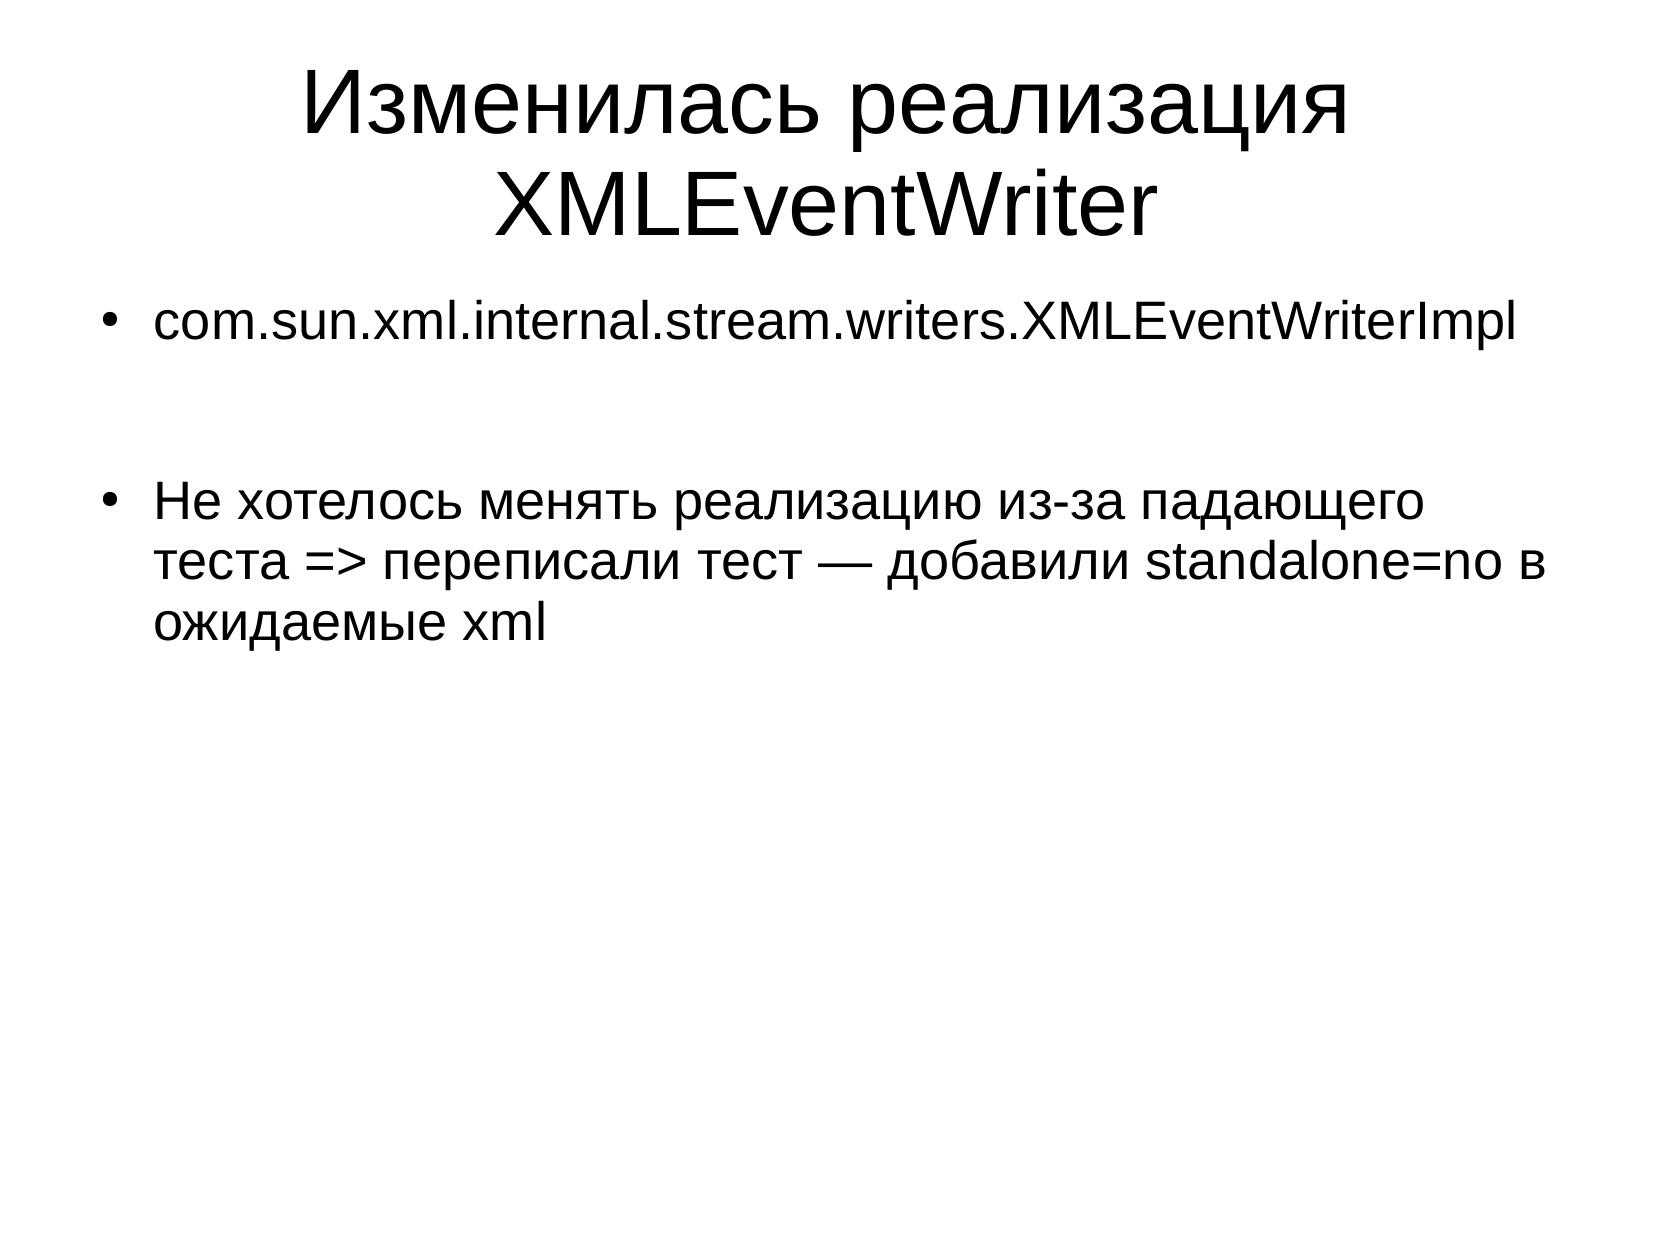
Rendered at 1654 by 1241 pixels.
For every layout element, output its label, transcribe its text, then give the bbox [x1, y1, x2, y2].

title Изменилась реализация XMLEventWriter [82, 49, 1571, 257]
list com.sun.xml.internal.stream.writers.XMLEventWriterImpl Не хотелось менять реализацию из-за падающего теста => переписали тест — добавили standalone=no в ожидаемые xml [82, 290, 1571, 1010]
